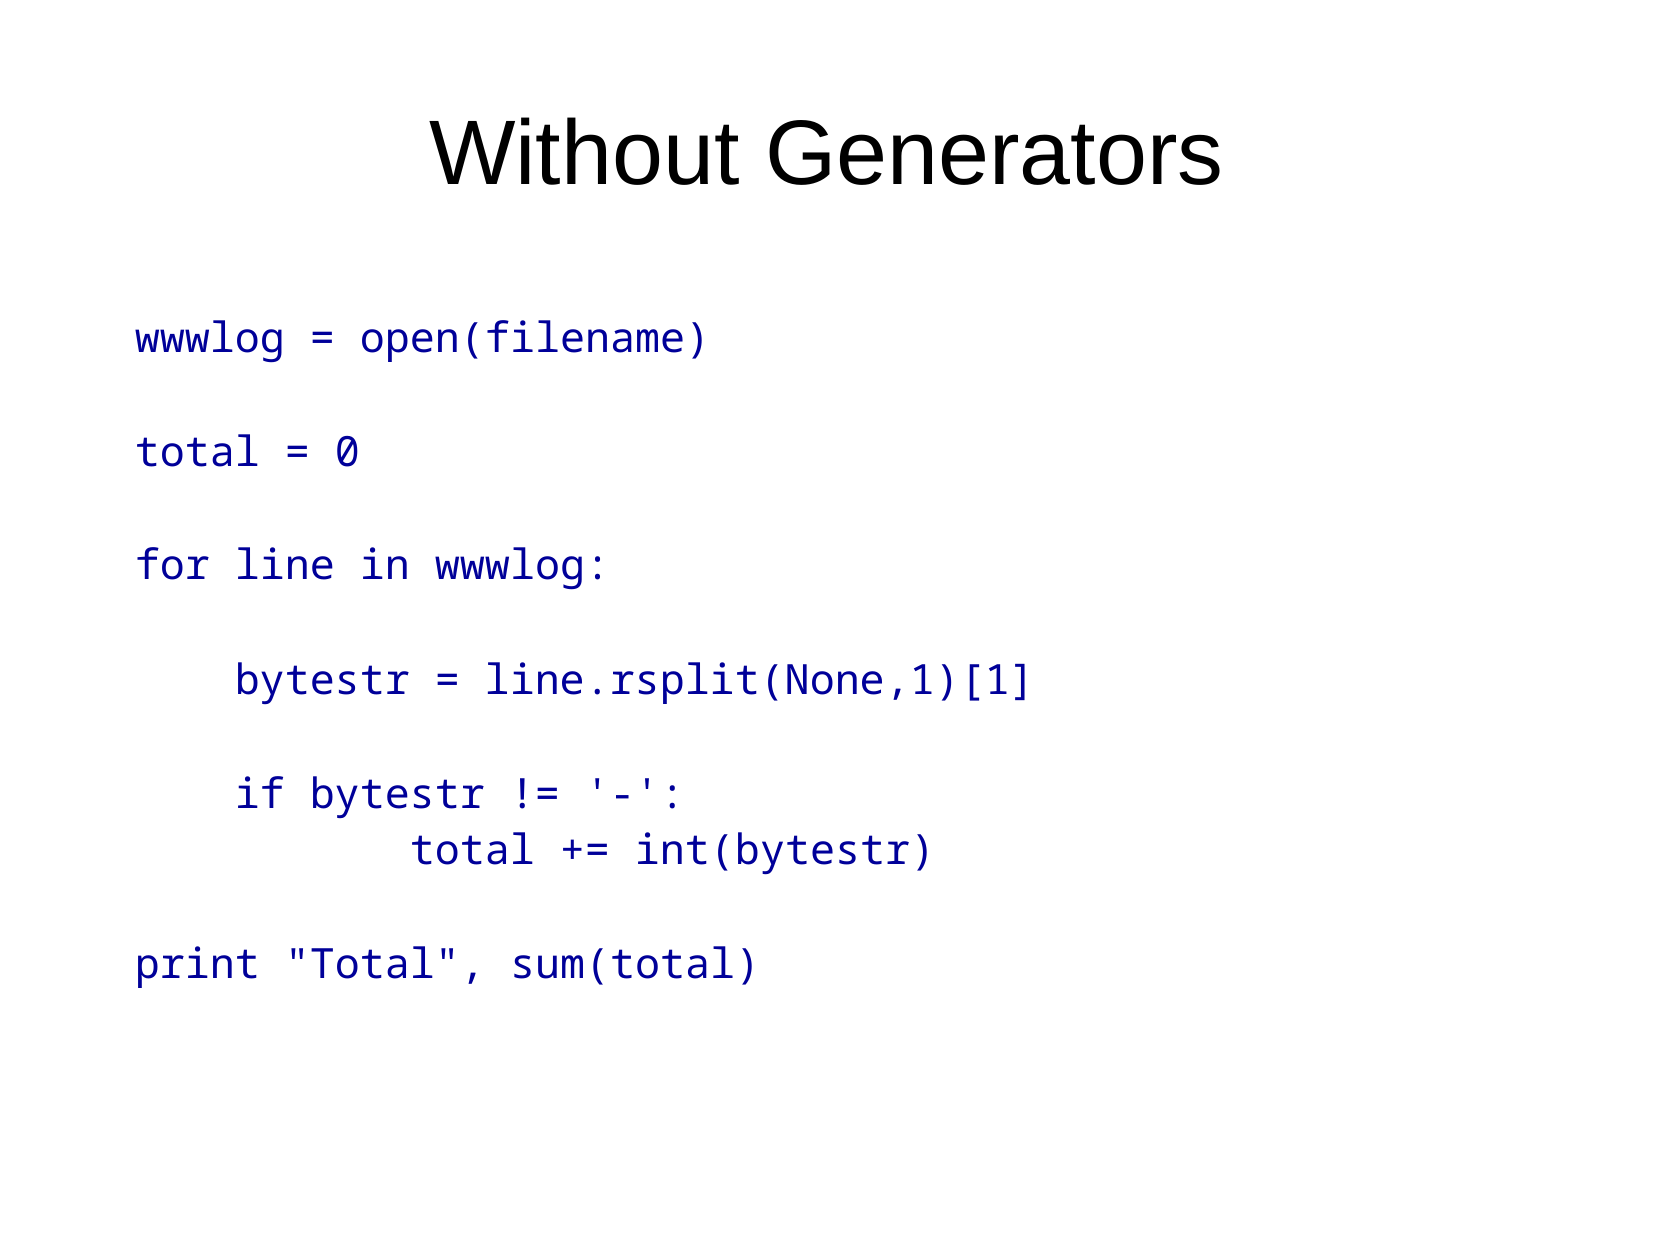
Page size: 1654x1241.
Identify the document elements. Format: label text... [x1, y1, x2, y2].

title Without Generators [82, 49, 1571, 257]
text_box wwwlog = open(filename) total = 0 for line in wwwlog: bytestr = line.rsplit(None,1)[1] if bytestr != '-': total += int(bytestr) print "Total", sum(total) [120, 300, 1050, 894]
